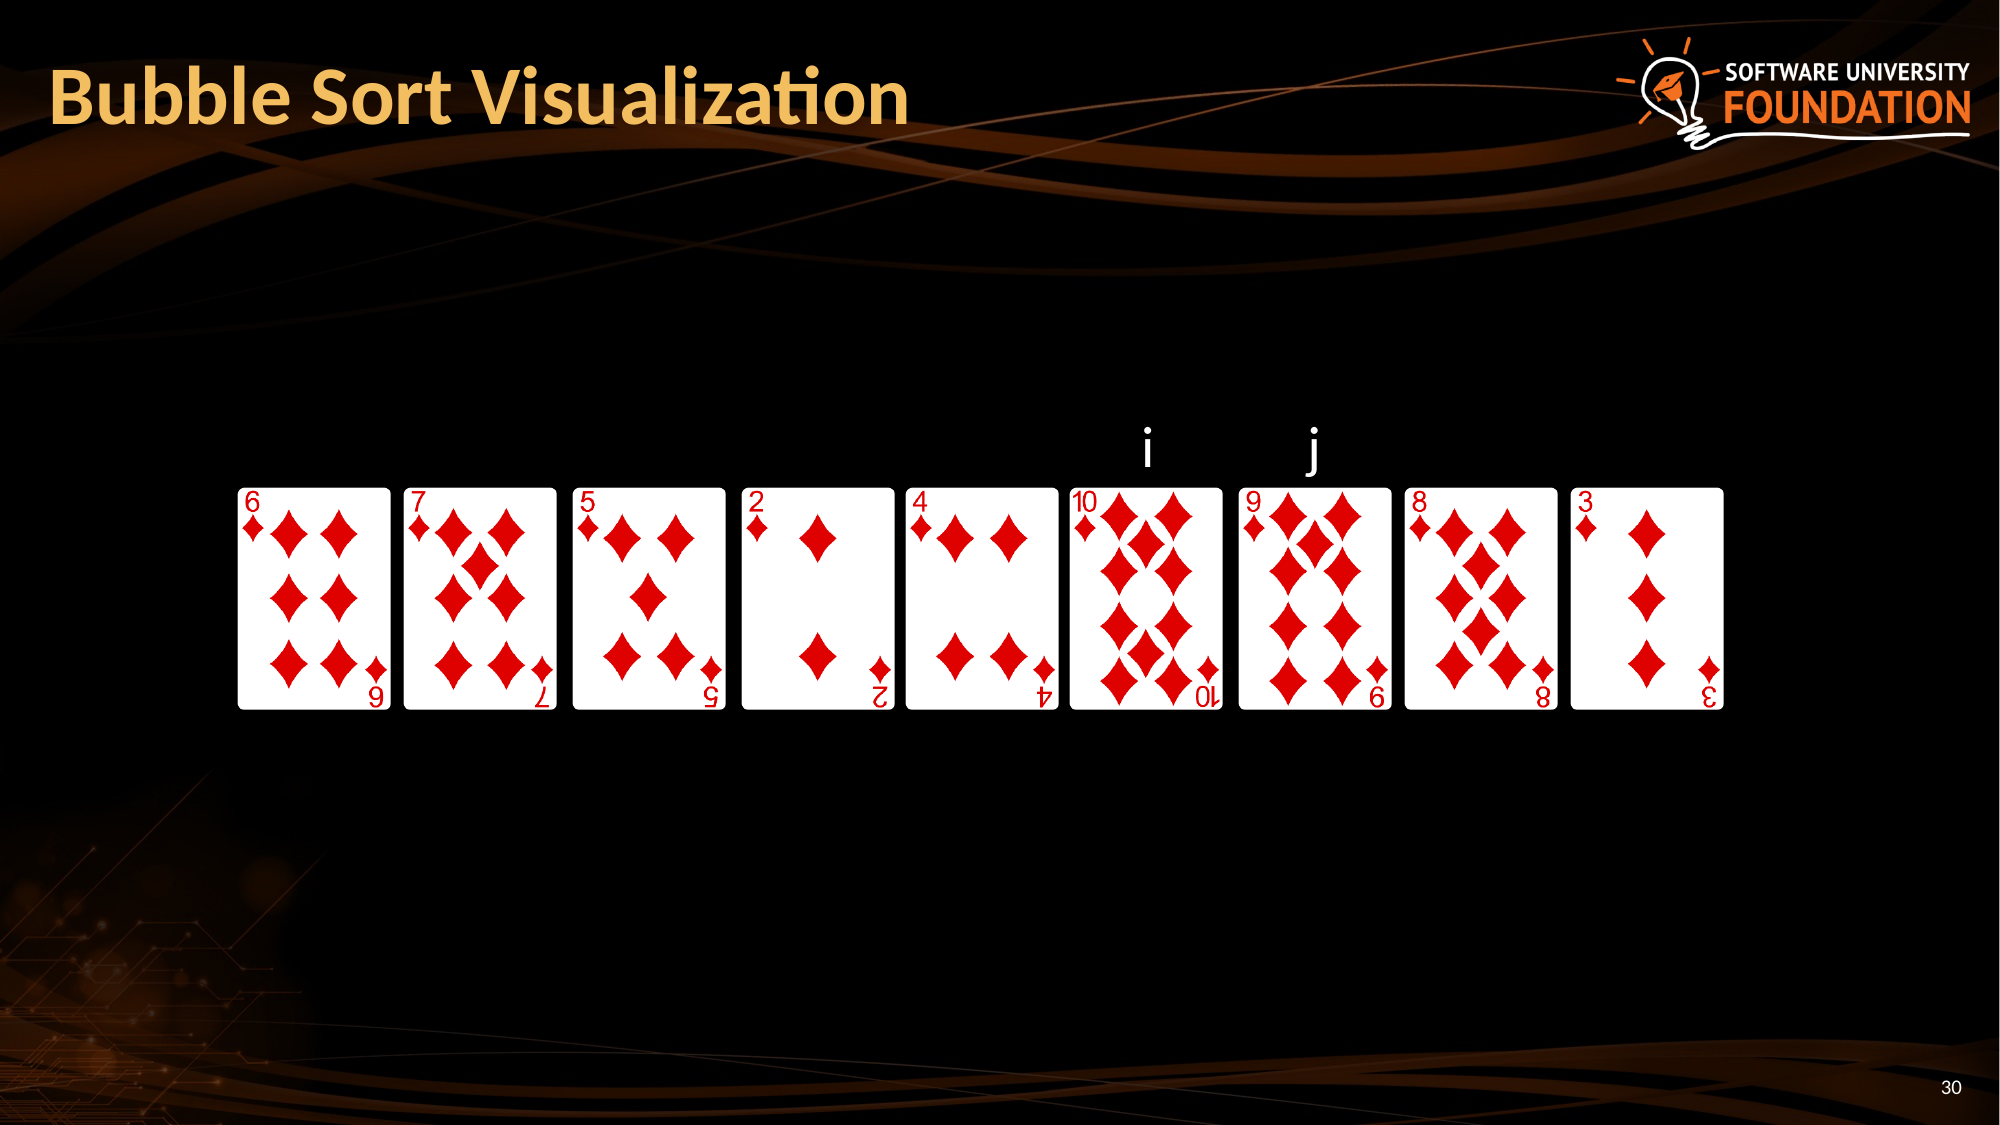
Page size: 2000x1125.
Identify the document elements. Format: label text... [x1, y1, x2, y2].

picture [0, 0, 2000, 1125]
slide_number <number> [1897, 1070, 1968, 1103]
title Bubble Sort Visualization [30, 6, 1602, 189]
text_box j [1293, 401, 1337, 487]
text_box i [1126, 401, 1170, 487]
